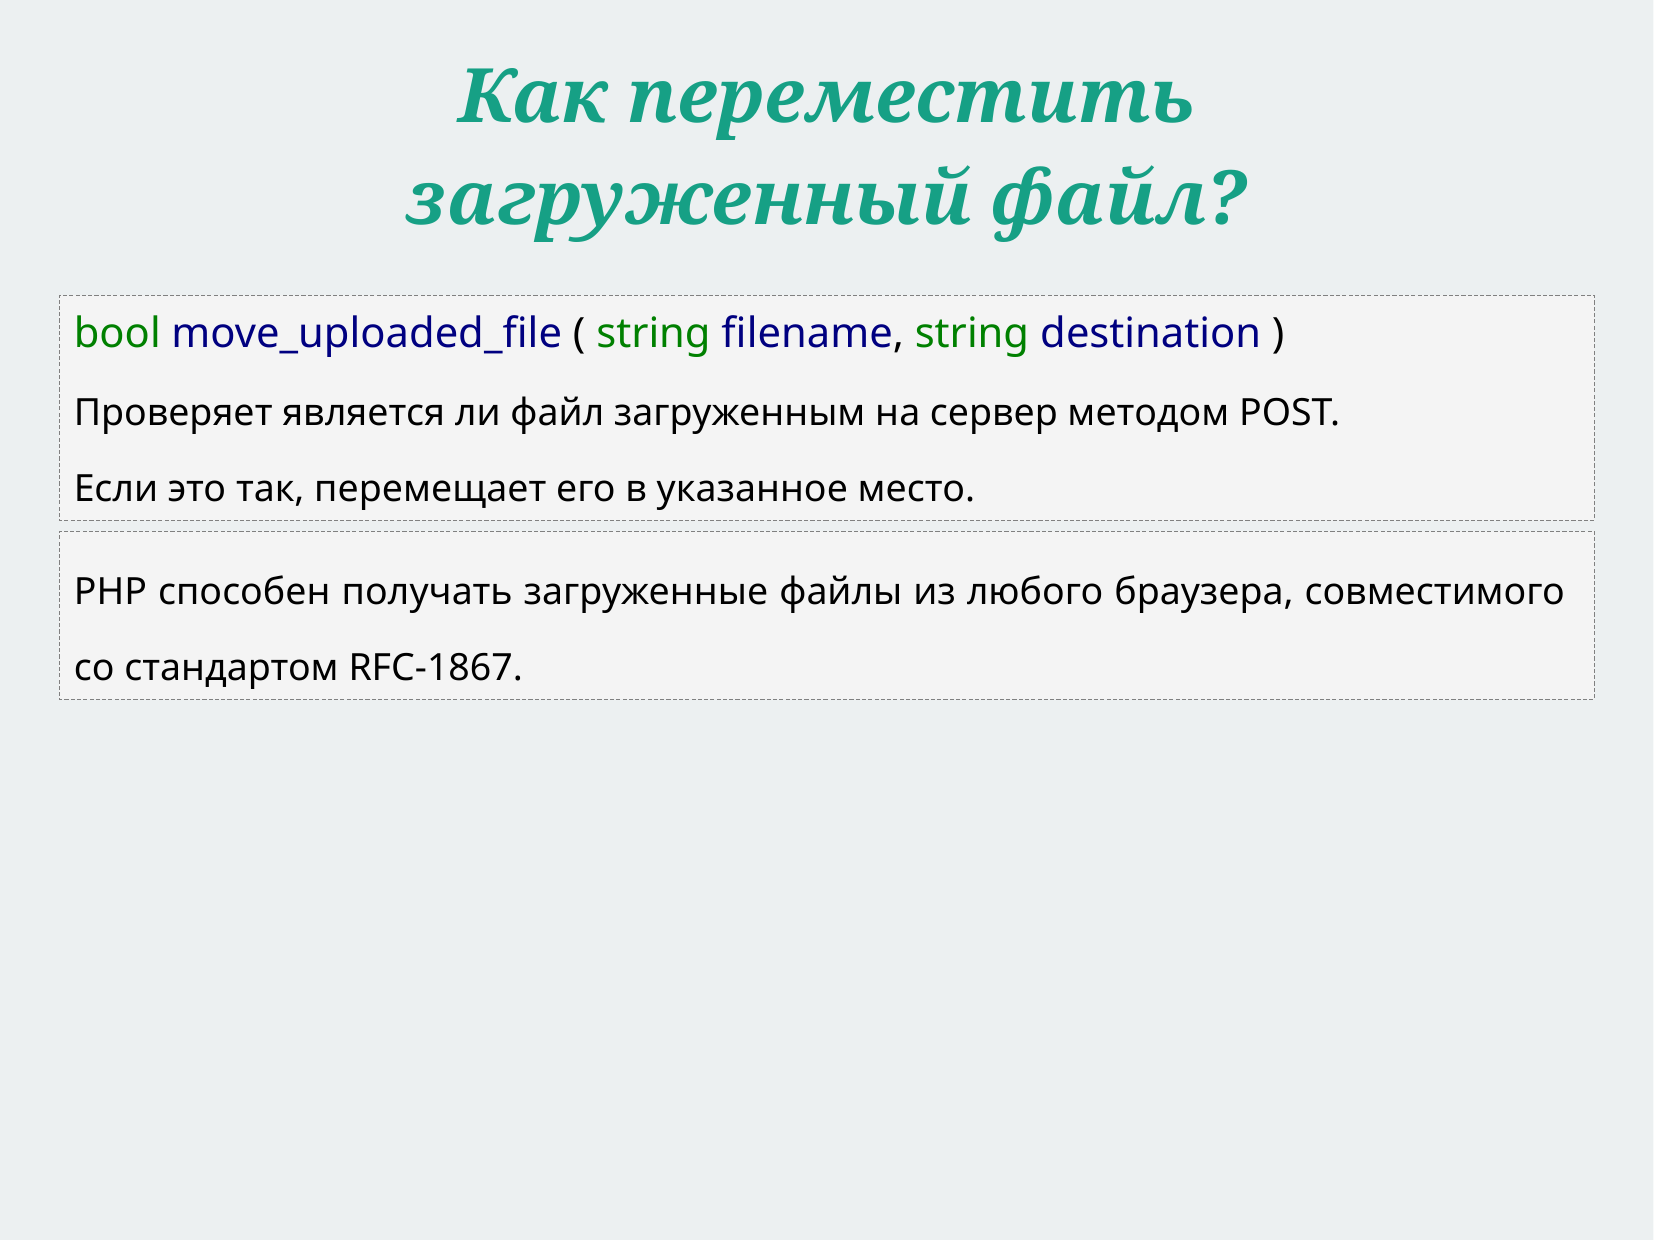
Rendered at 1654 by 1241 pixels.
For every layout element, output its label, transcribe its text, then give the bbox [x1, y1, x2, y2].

text_box PHP способен получать загруженные файлы из любого браузера, совместимого со стандартом RFC-1867. [59, 531, 1595, 661]
title Как переместить загруженный файл? [59, 56, 1595, 233]
text_box bool move_uploaded_file ( string filename, string destination ) Проверяет является ли файл загруженным на сервер методом POST. Если это так, перемещает его в указанное место. [59, 295, 1595, 498]
